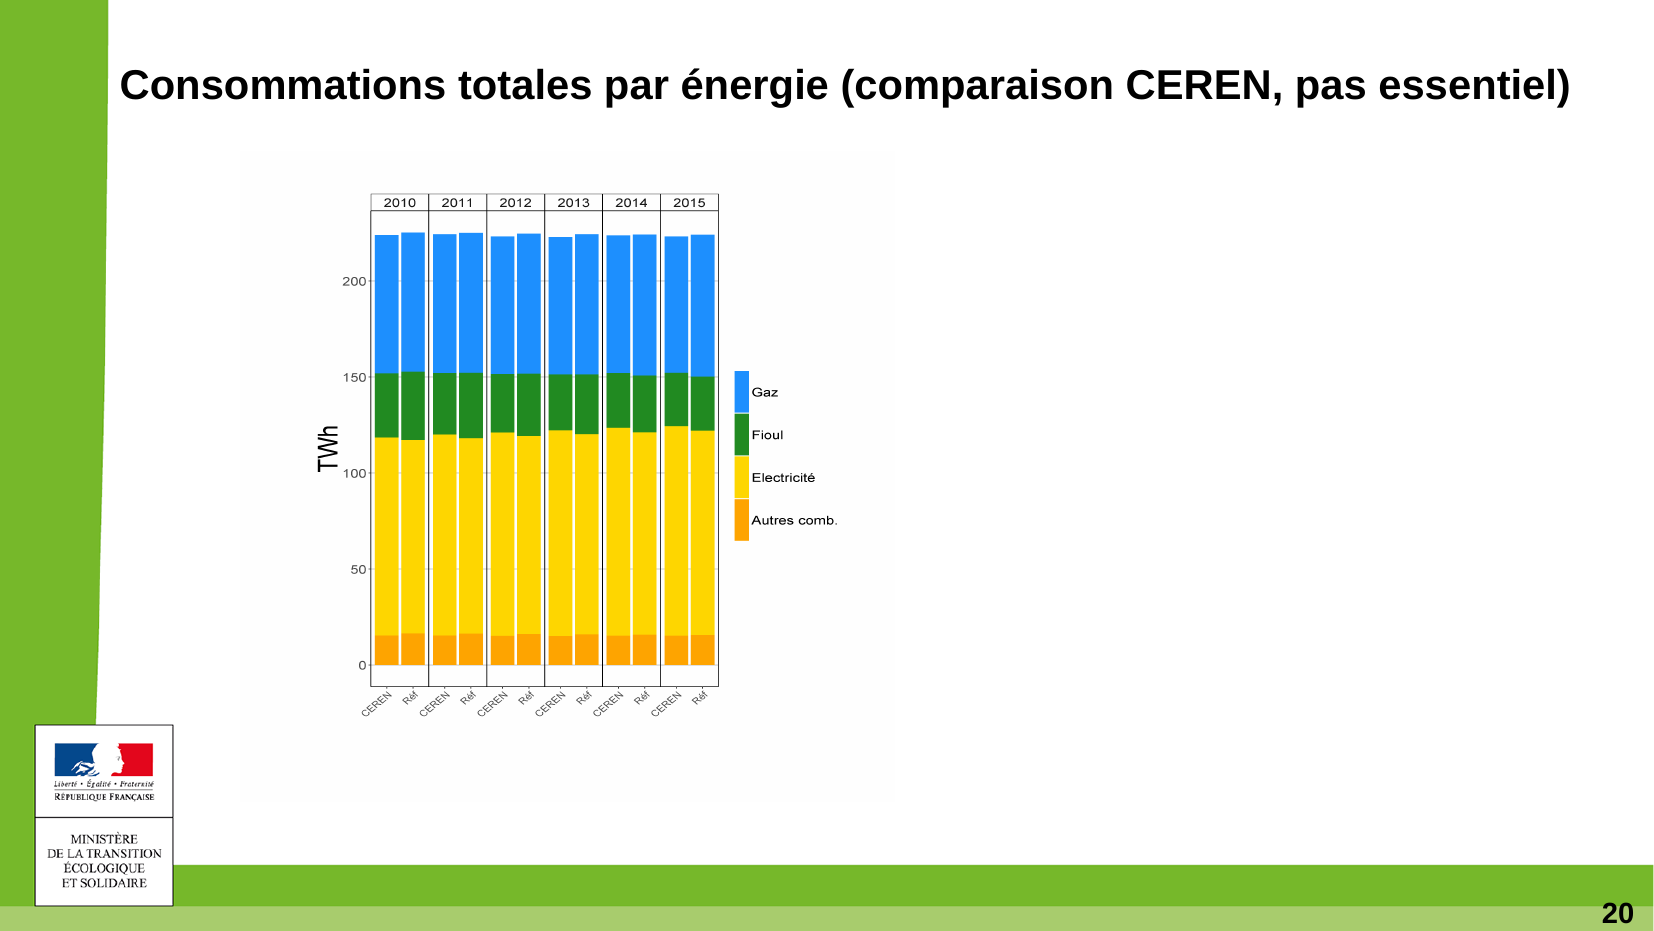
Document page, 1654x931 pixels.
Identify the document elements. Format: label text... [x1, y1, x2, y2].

title Consommations totales par énergie (comparaison CEREN, pas essentiel) [119, 25, 1608, 145]
picture [0, 0, 1654, 931]
list [186, 123, 1517, 837]
